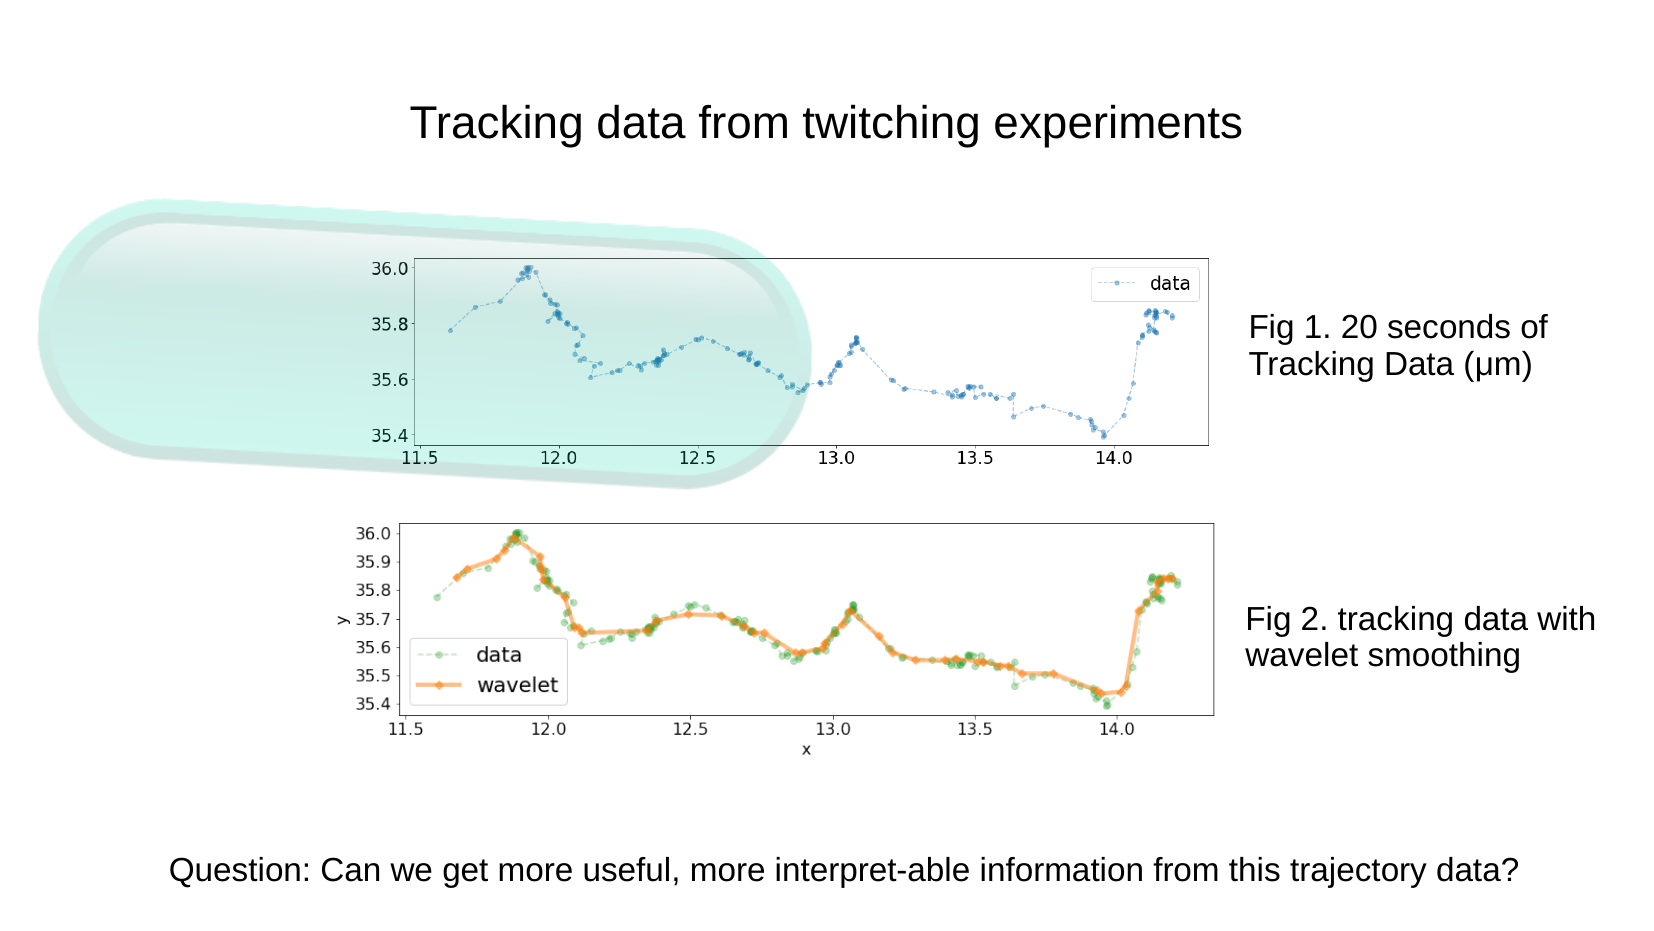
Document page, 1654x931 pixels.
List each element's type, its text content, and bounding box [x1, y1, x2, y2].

picture [26, 119, 1225, 807]
text_box Question: Can we get more useful, more interpret-able information from this trajectory data? [154, 843, 1557, 931]
title Tracking data from twitching experiments [82, 45, 1571, 201]
text_box Fig 1. 20 seconds of Tracking Data (μm) [1233, 300, 1636, 432]
text_box Fig 2. tracking data with wavelet smoothing [1230, 592, 1633, 724]
